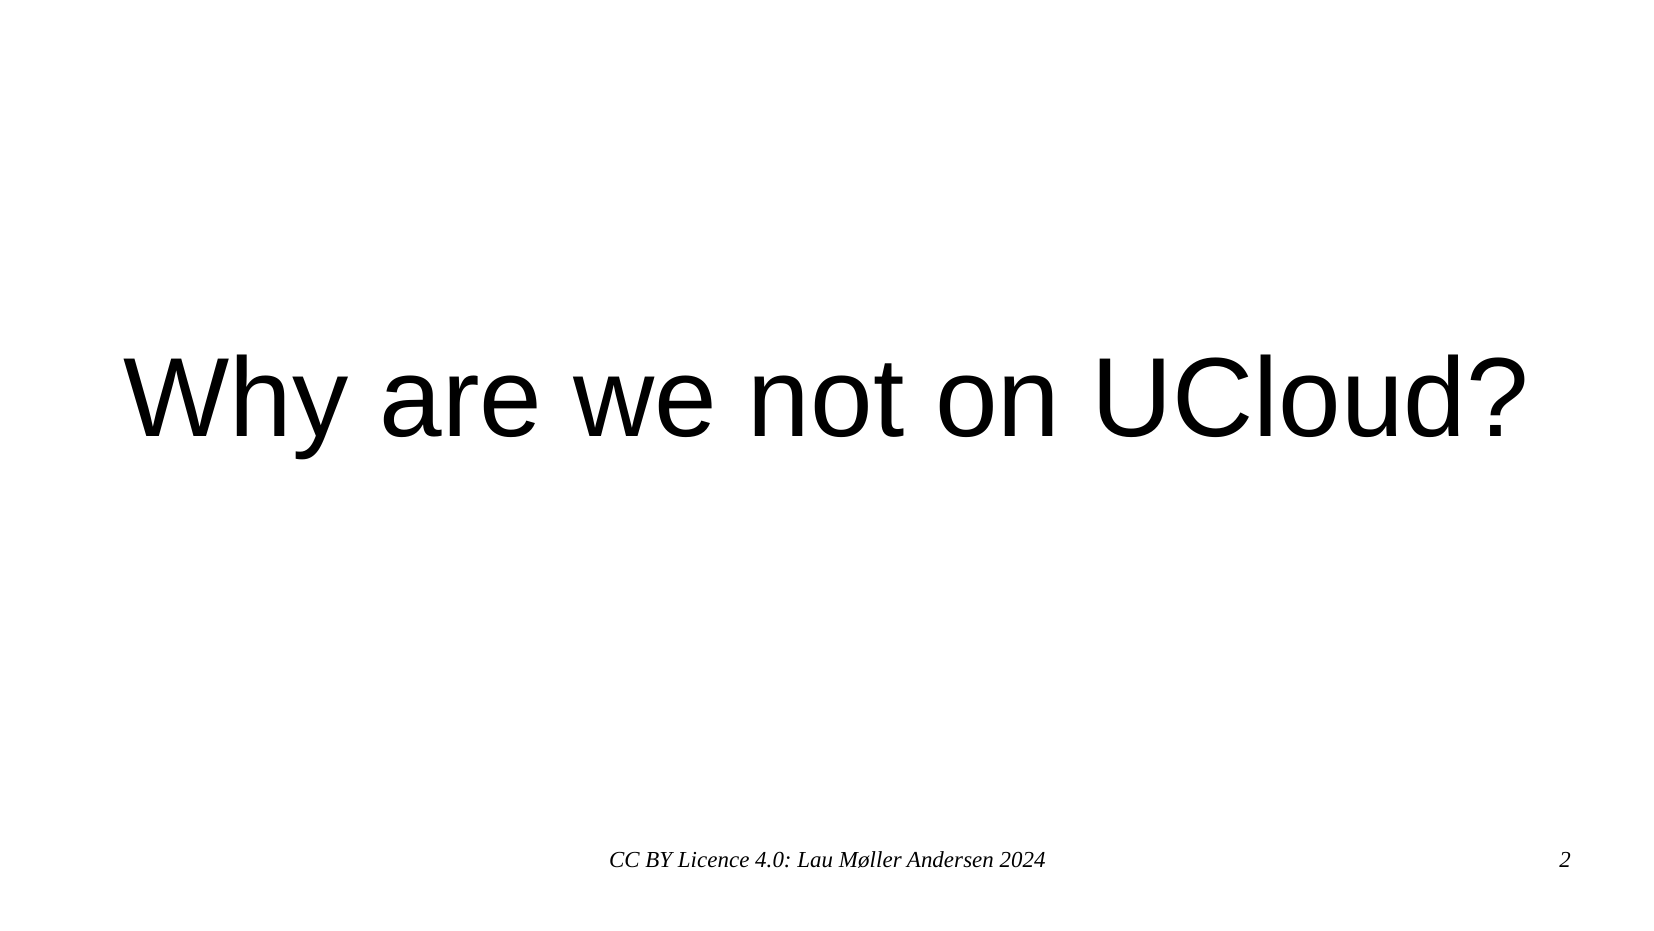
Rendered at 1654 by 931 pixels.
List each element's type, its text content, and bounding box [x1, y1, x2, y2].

subtitle Why are we not on UCloud? [82, 37, 1571, 757]
